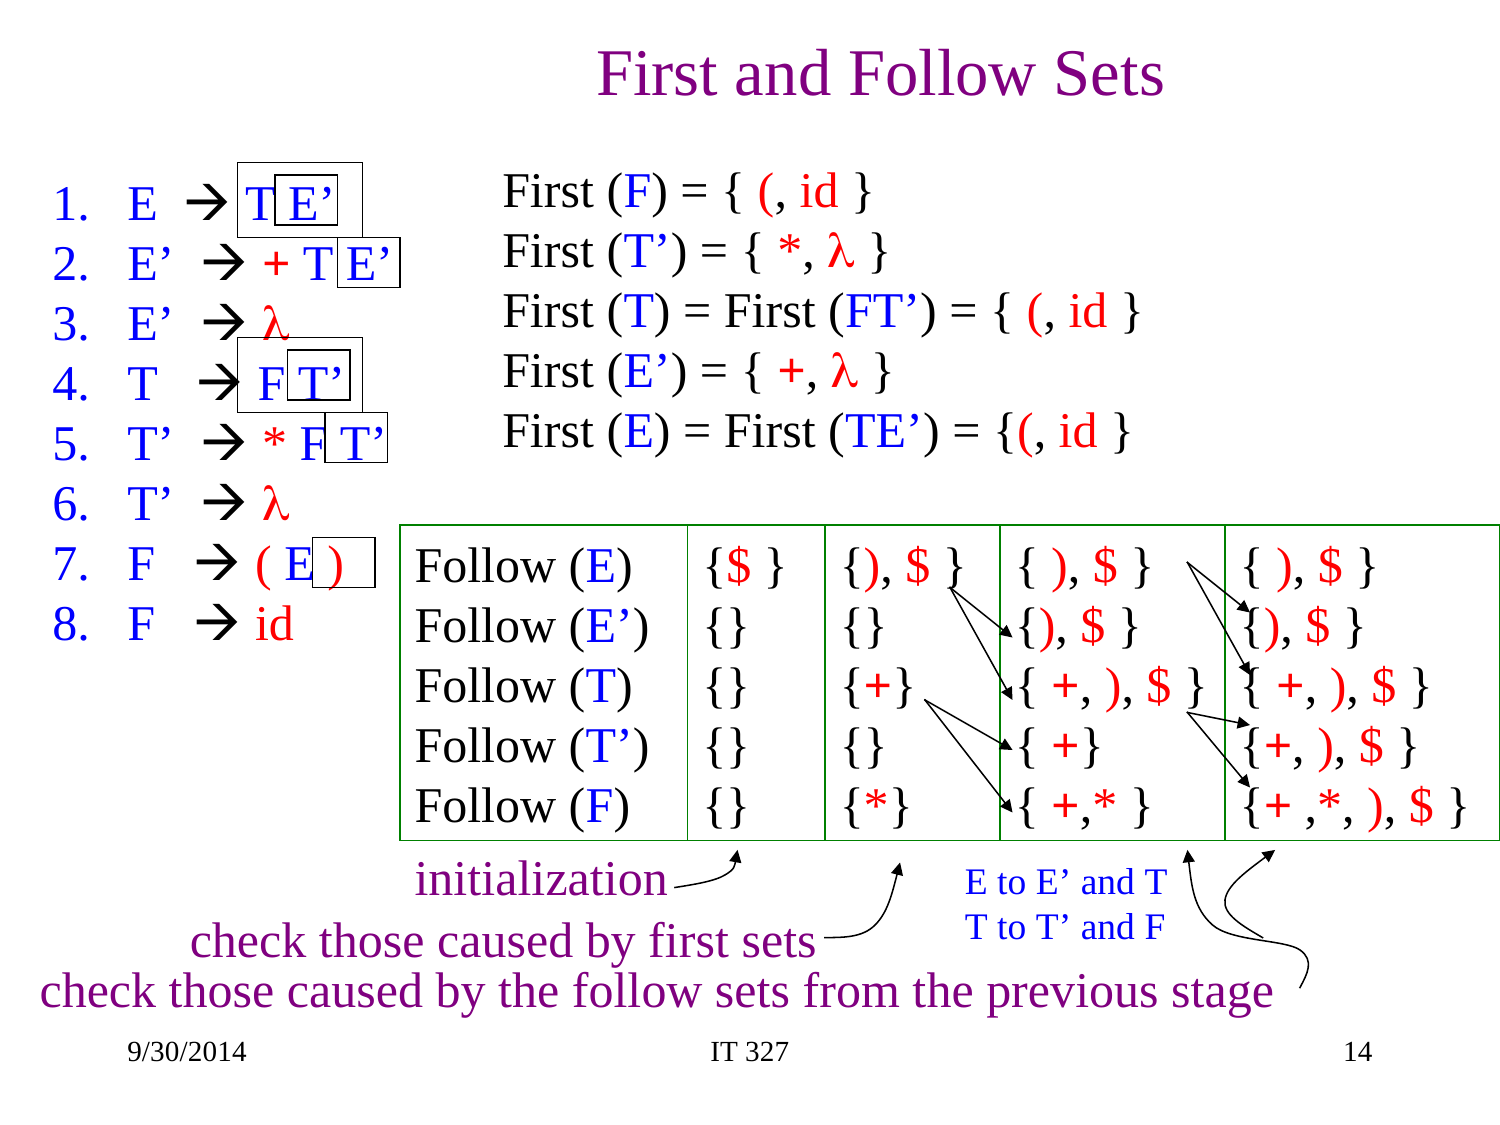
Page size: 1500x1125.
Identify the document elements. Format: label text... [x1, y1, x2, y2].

text_box check those caused by the follow sets from the previous stage [24, 949, 1290, 1026]
text_box { ), $ } {), $ } { +, ), $ } { +} { +,* } [1192, 568, 1224, 624]
title First and Follow Sets [474, 24, 1288, 113]
text_box Follow (E) Follow (E’) Follow (T) Follow (T’) Follow (F) [399, 524, 687, 841]
text_box { ), $ } {), $ } { +, ), $ } { +} { +,* } [1192, 715, 1224, 753]
text_box E  T E’ E’  + T E’ E’   T  F T’ T’  * F T’ T’   F  ( E ) F  id [37, 162, 413, 658]
text_box initialization [399, 837, 684, 913]
text_box E  T E’ E’  + T E’ E’   T  F T’ T’  * F T’ T’   F  ( E ) F  id [238, 163, 362, 237]
text_box E  T E’ E’  + T E’ E’   T  F T’ T’  * F T’ T’   F  ( E ) F  id [338, 238, 399, 287]
text_box {$ } {} {} {} {} [687, 524, 826, 841]
text_box <number> [1074, 1025, 1388, 1101]
text_box IT 327 [512, 1026, 988, 1101]
text_box First (F) = { (, id } First (T’) = { *,  } First (T) = First (FT’) = { (, id } First (E’) = { +,  } First (E) = First (TE’) = {(, id } [487, 149, 1176, 466]
text_box { ), $ } {), $ } { +, ), $ } { +} { +,* } [1000, 524, 1224, 841]
text_box E to E’ and T T to T’ and F [949, 849, 1183, 949]
text_box {), $ } {} {+} {} {*} [956, 595, 1000, 674]
text_box check those caused by first sets [174, 899, 833, 949]
text_box { ), $ } {), $ } { +, ), $ } {+, ), $ } {+ ,*, ), $ } [1224, 524, 1500, 841]
text_box {), $ } {} {+} {} {*} [931, 705, 1000, 793]
text_box {), $ } {} {+} {} {*} [826, 524, 1000, 841]
text_box 9/30/2014 [112, 1026, 426, 1101]
